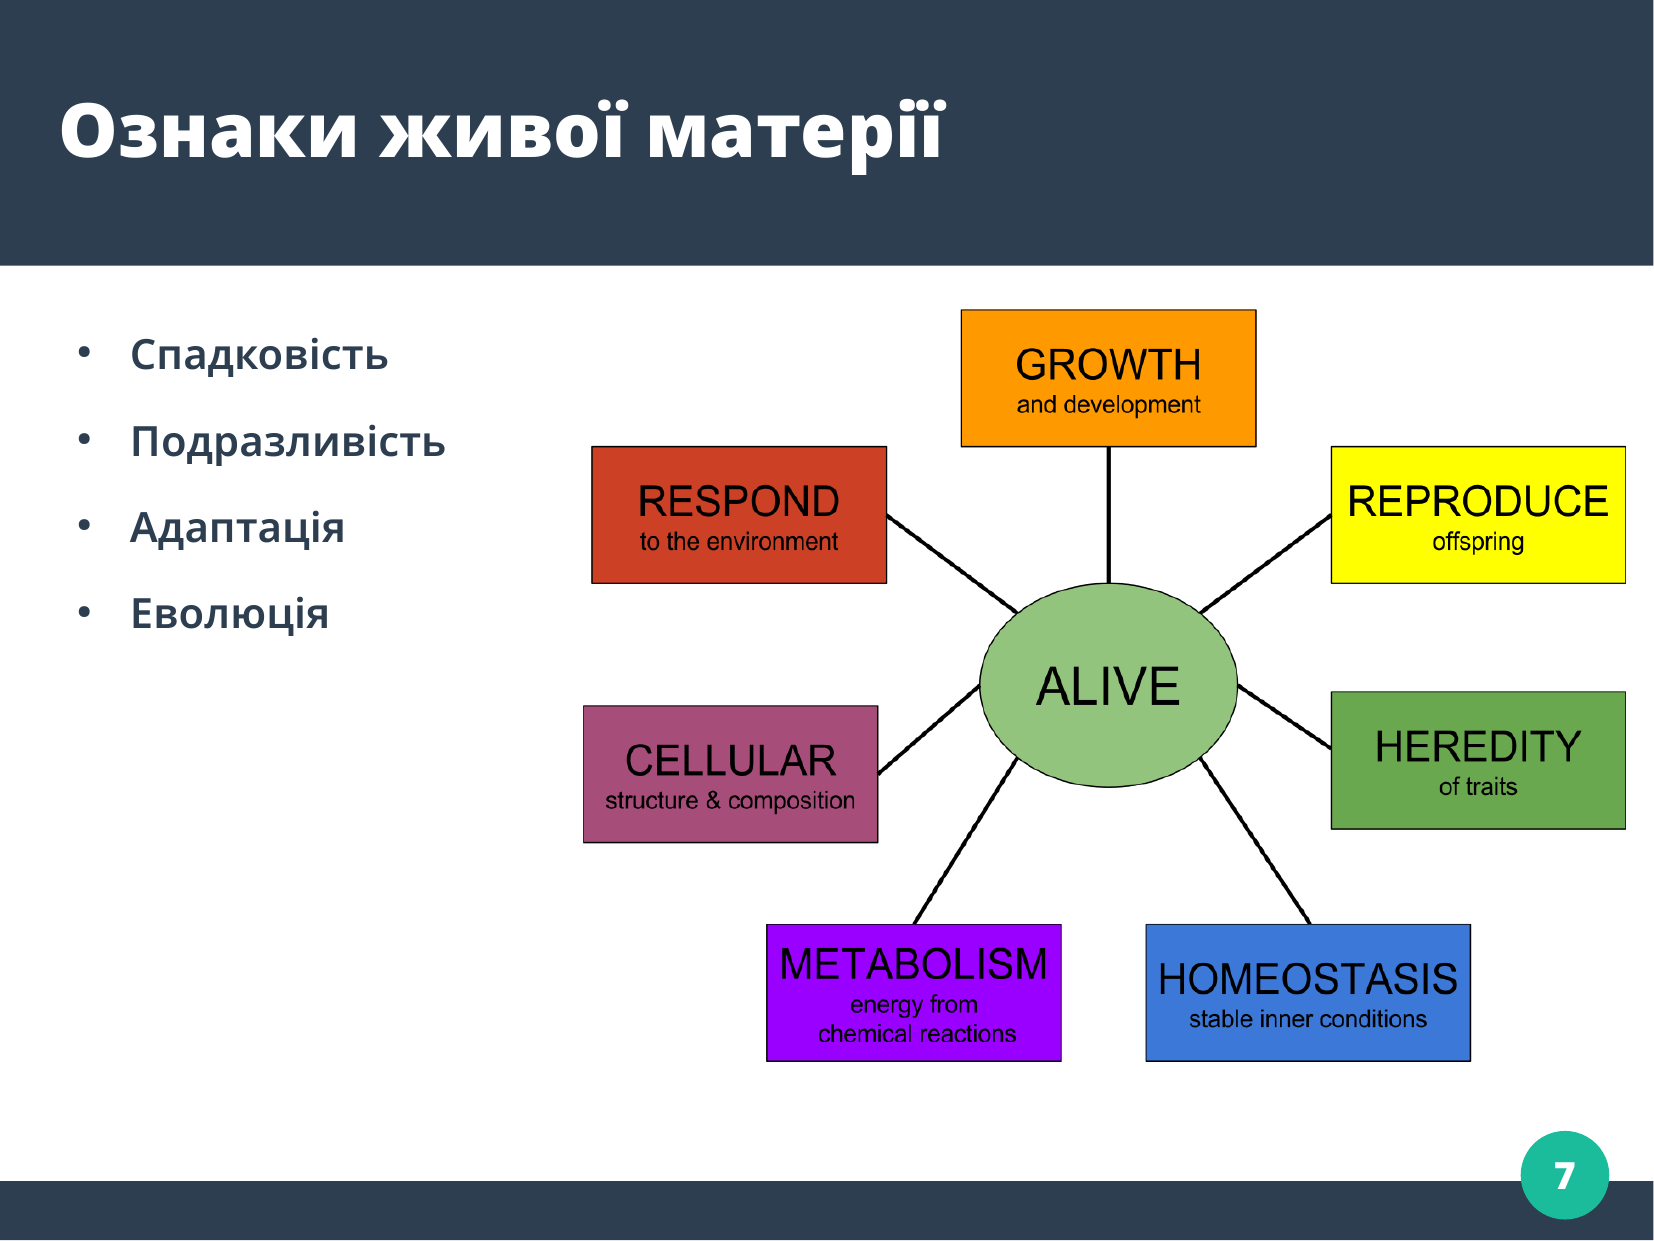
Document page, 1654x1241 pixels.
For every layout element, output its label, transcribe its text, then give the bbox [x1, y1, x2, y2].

picture [555, 287, 1642, 1081]
title Ознаки живої матерії [59, 49, 1595, 207]
list Спадковість Подразливість Адаптація Еволюція [59, 324, 1595, 1152]
